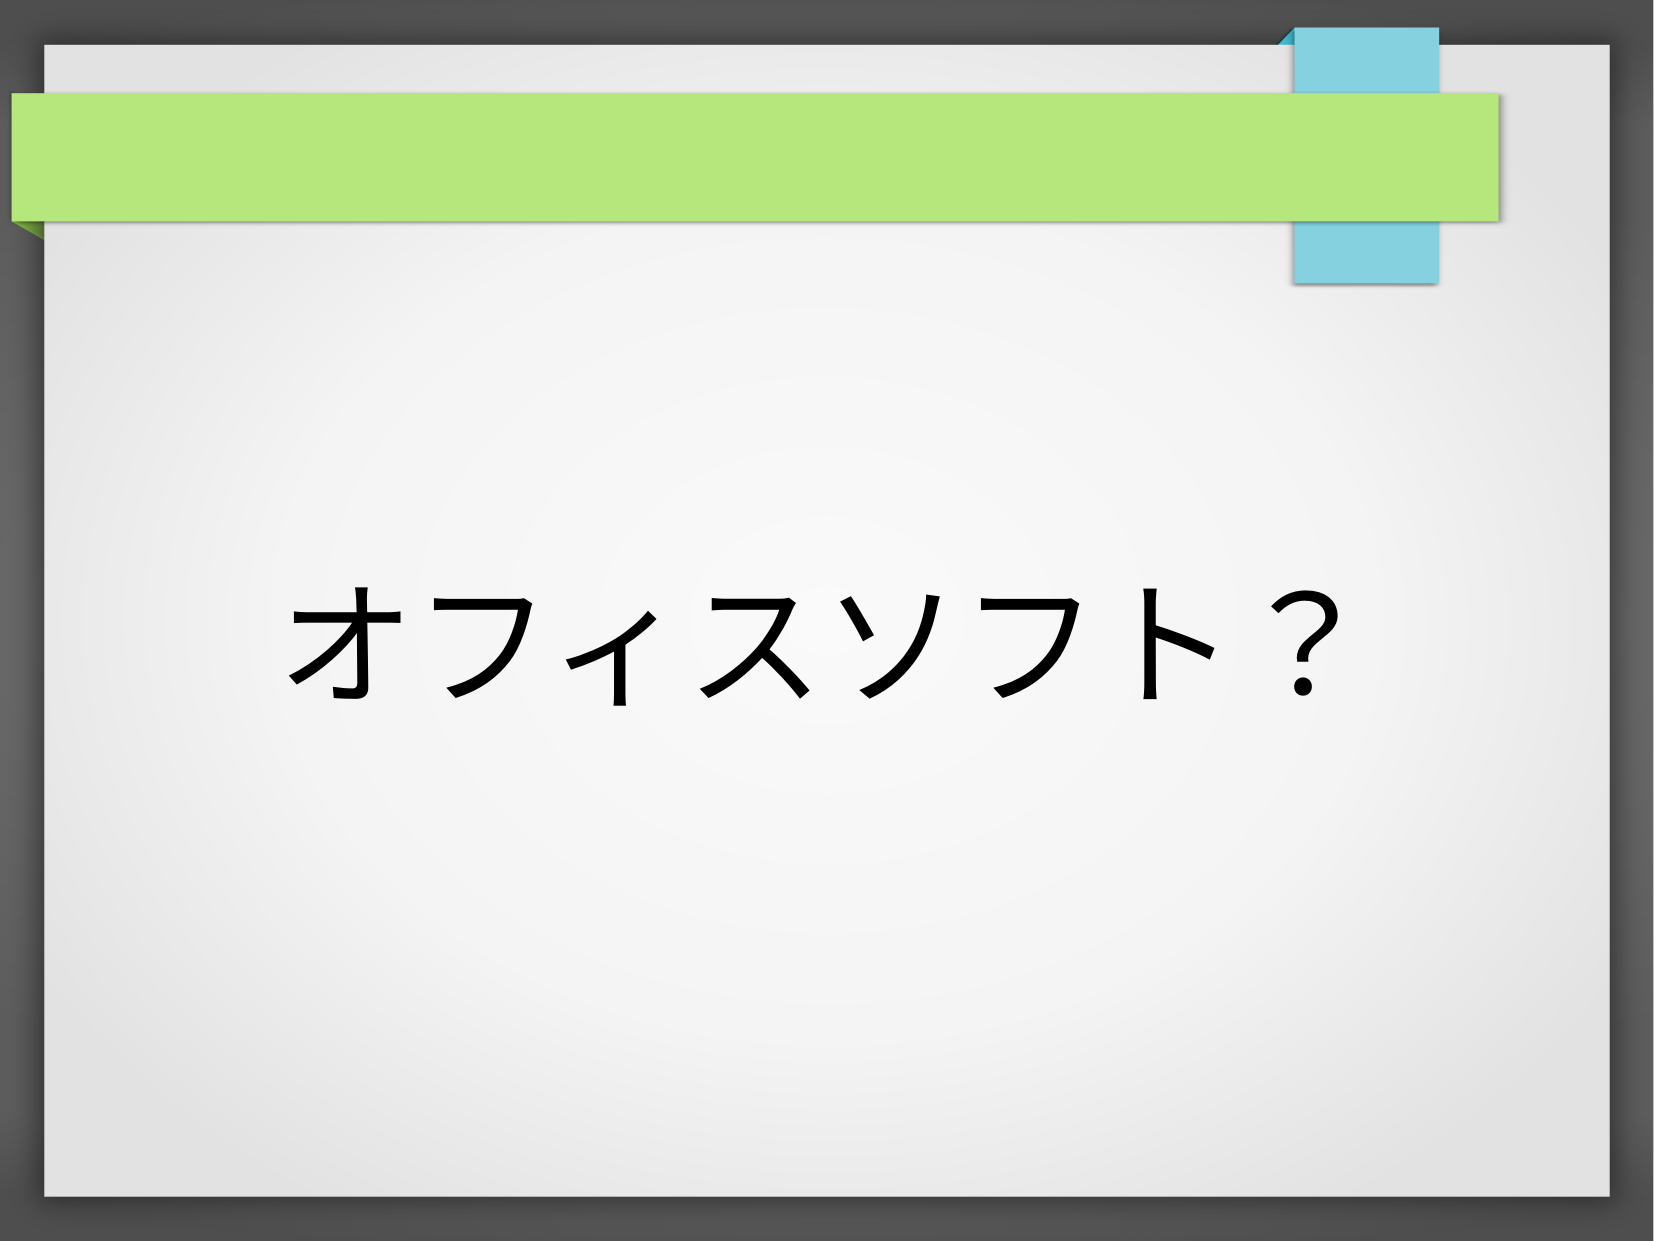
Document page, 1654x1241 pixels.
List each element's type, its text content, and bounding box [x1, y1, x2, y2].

subtitle オフィスソフト？ [81, 125, 1570, 1146]
picture [0, 0, 1654, 1241]
